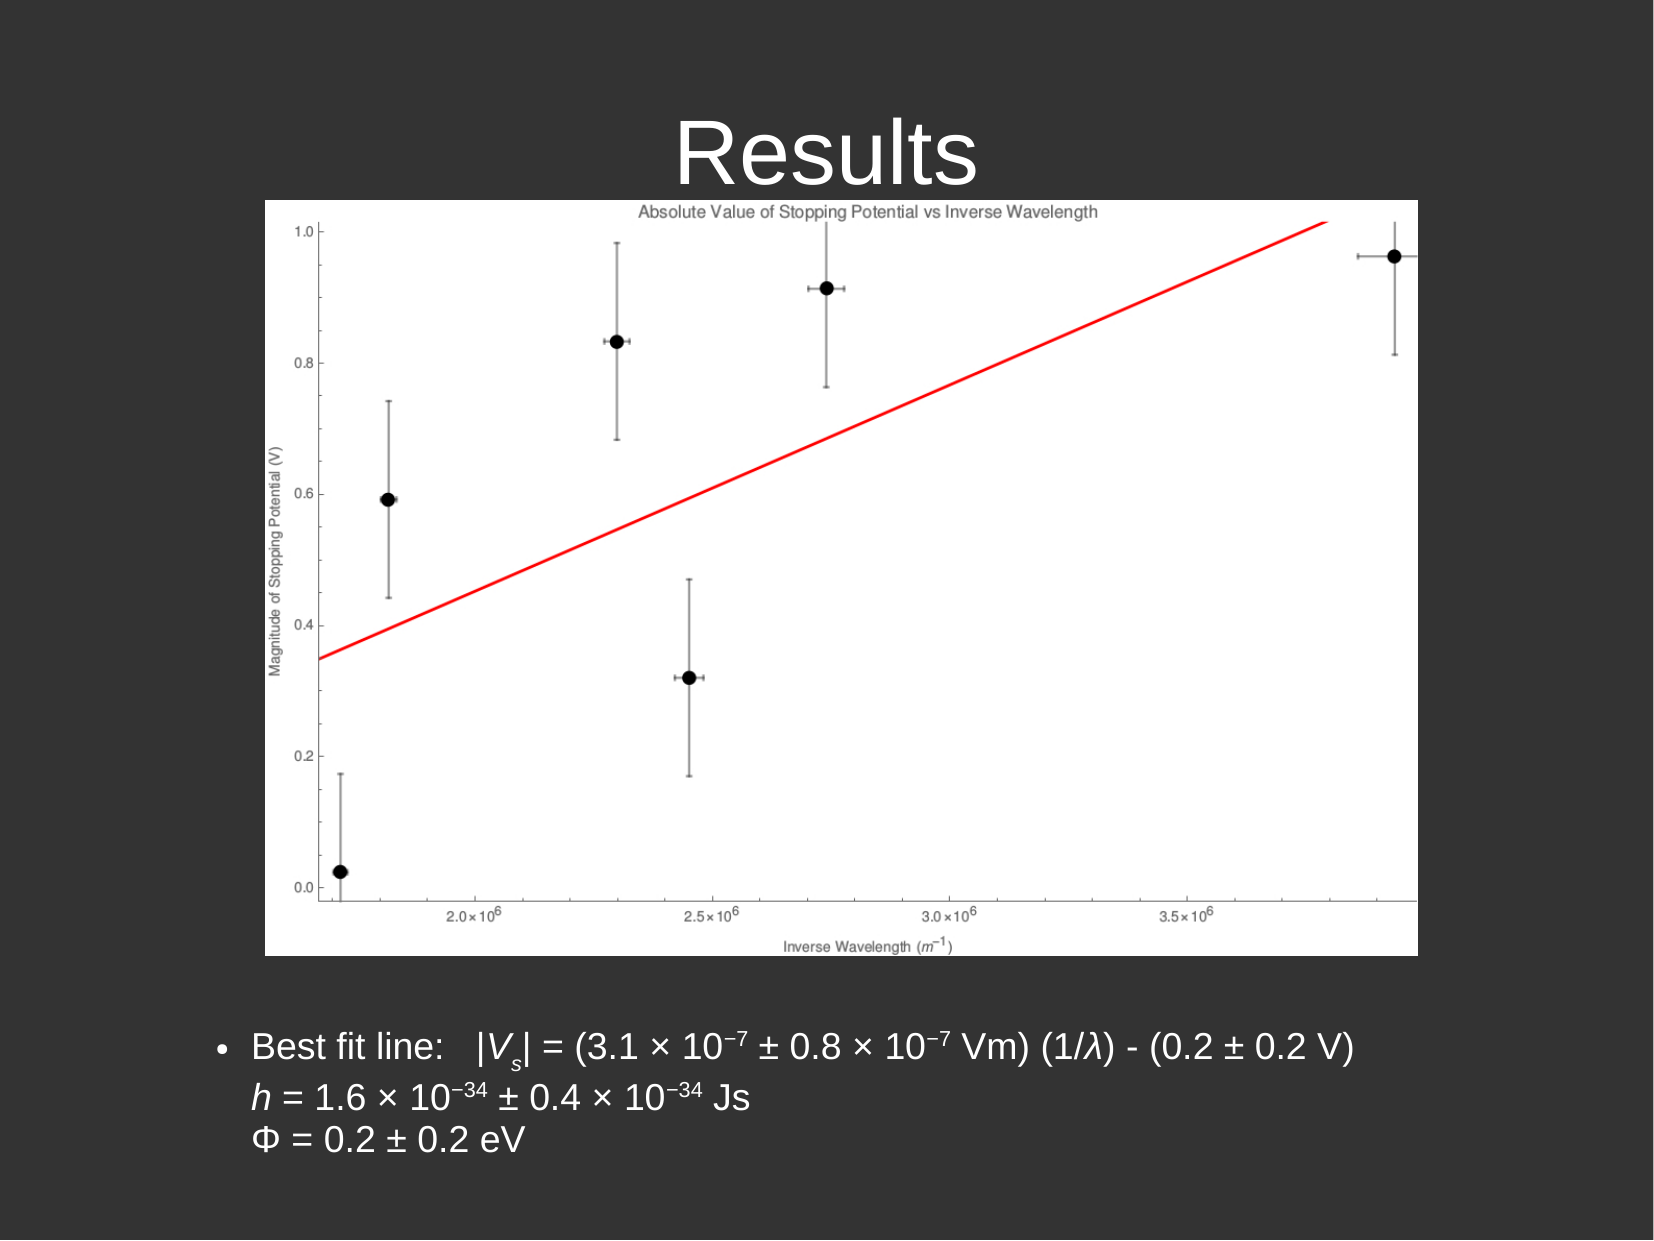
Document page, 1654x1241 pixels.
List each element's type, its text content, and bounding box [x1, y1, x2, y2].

text_box Best fit line: |Vs| = (3.1 × 10−7 ± 0.8 × 10−7 Vm) (1/λ) - (0.2 ± 0.2 V) h = 1.6 × 10−34 ± 0.4 × 10−34 Js Φ = 0.2 ± 0.2 eV [200, 956, 1536, 1229]
title Results [82, 49, 1571, 257]
picture [265, 200, 1418, 956]
